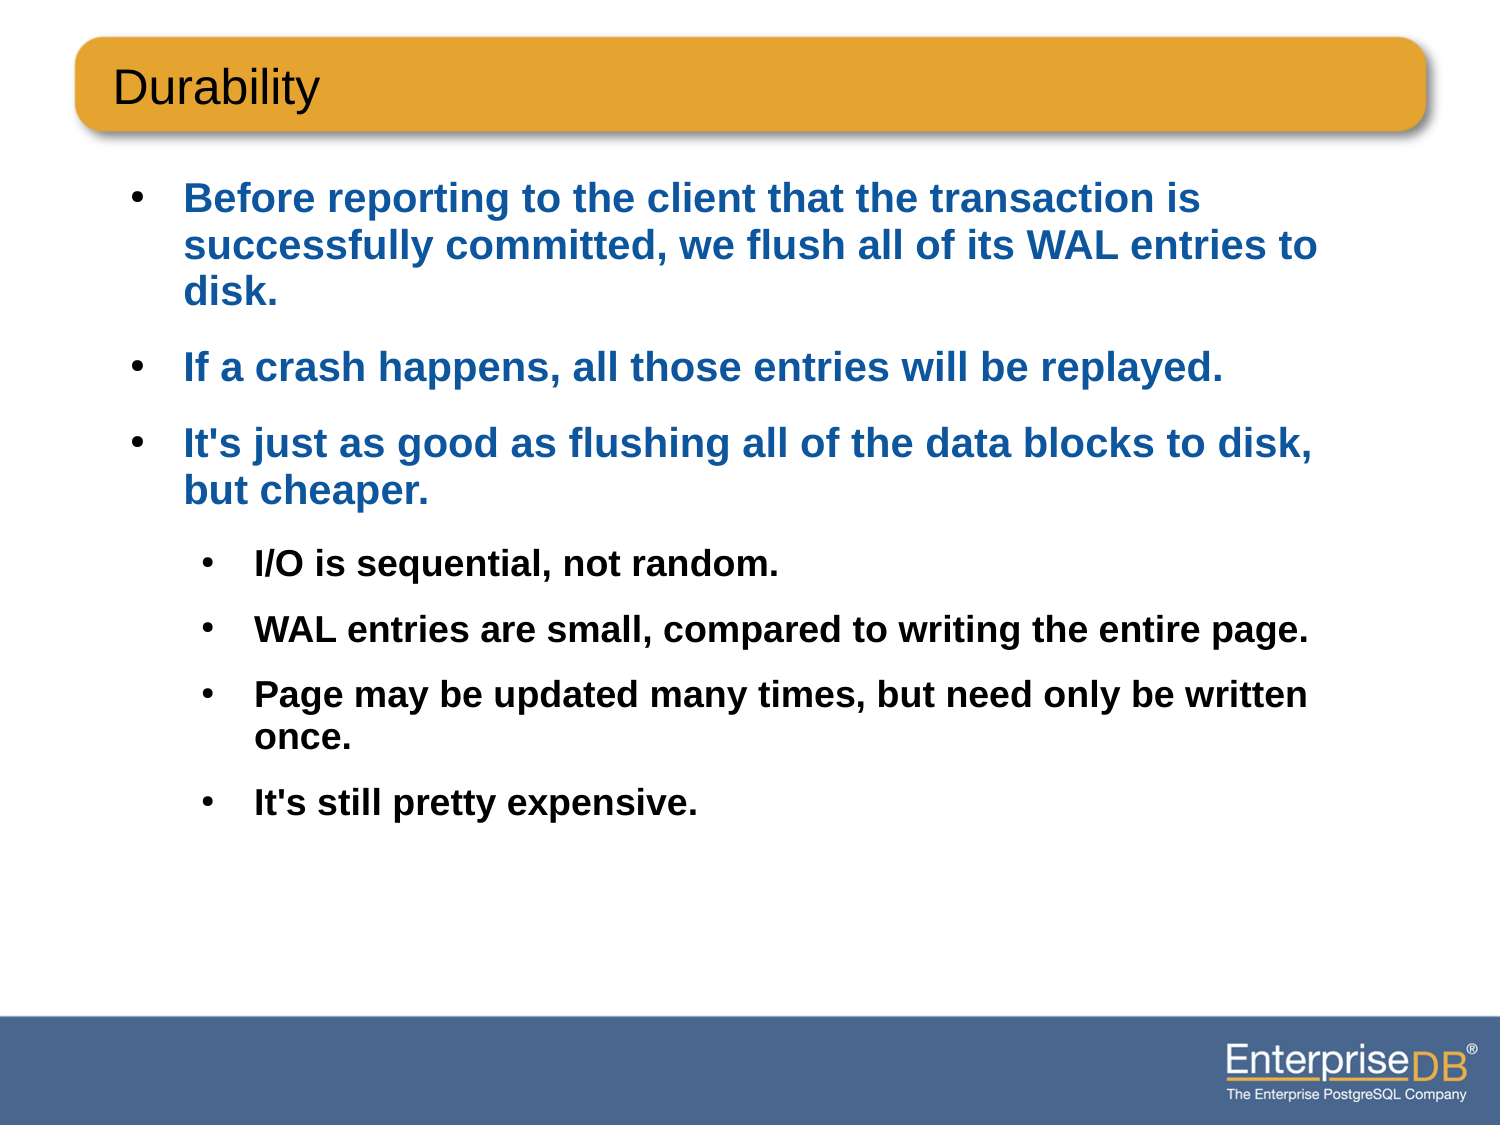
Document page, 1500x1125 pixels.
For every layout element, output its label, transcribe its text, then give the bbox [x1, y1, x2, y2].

title Durability [112, 37, 1388, 138]
list Before reporting to the client that the transaction is successfully committed, we flush all of its WAL entries to disk. If a crash happens, all those entries will be replayed. It's just as good as flushing all of the data blocks to disk, but cheaper. I/O is sequential, not random. WAL entries are small, compared to writing the entire page. Page may be updated many times, but need only be written once. It's still pretty expensive. [112, 174, 1388, 948]
picture [0, 0, 1500, 1125]
